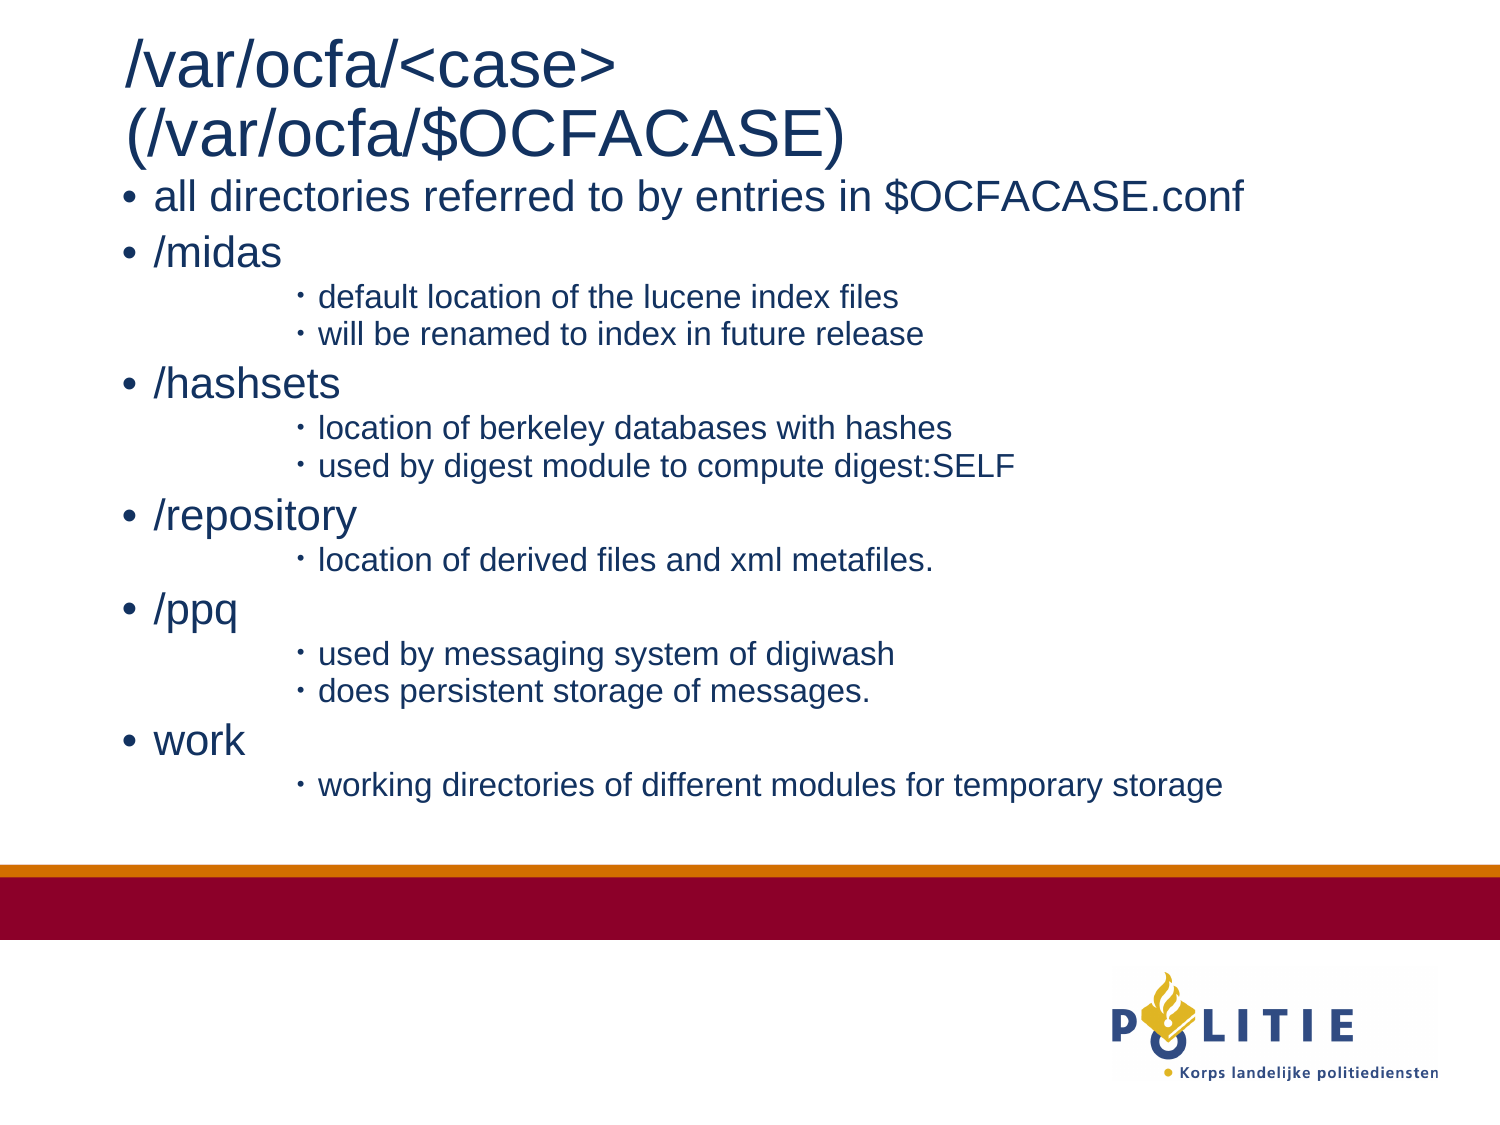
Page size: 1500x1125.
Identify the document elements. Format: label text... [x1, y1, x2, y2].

title /var/ocfa/<case> (/var/ocfa/$OCFACASE) [124, 26, 1350, 174]
list all directories referred to by entries in $OCFACASE.conf /midas default location of the lucene index files will be renamed to index in future release /hashsets location of berkeley databases with hashes used by digest module to compute digest:SELF /repository location of derived files and xml metafiles. /ppq used by messaging system of digiwash does persistent storage of messages. work working directories of different modules for temporary storage [121, 174, 1351, 976]
picture [1112, 966, 1438, 1081]
